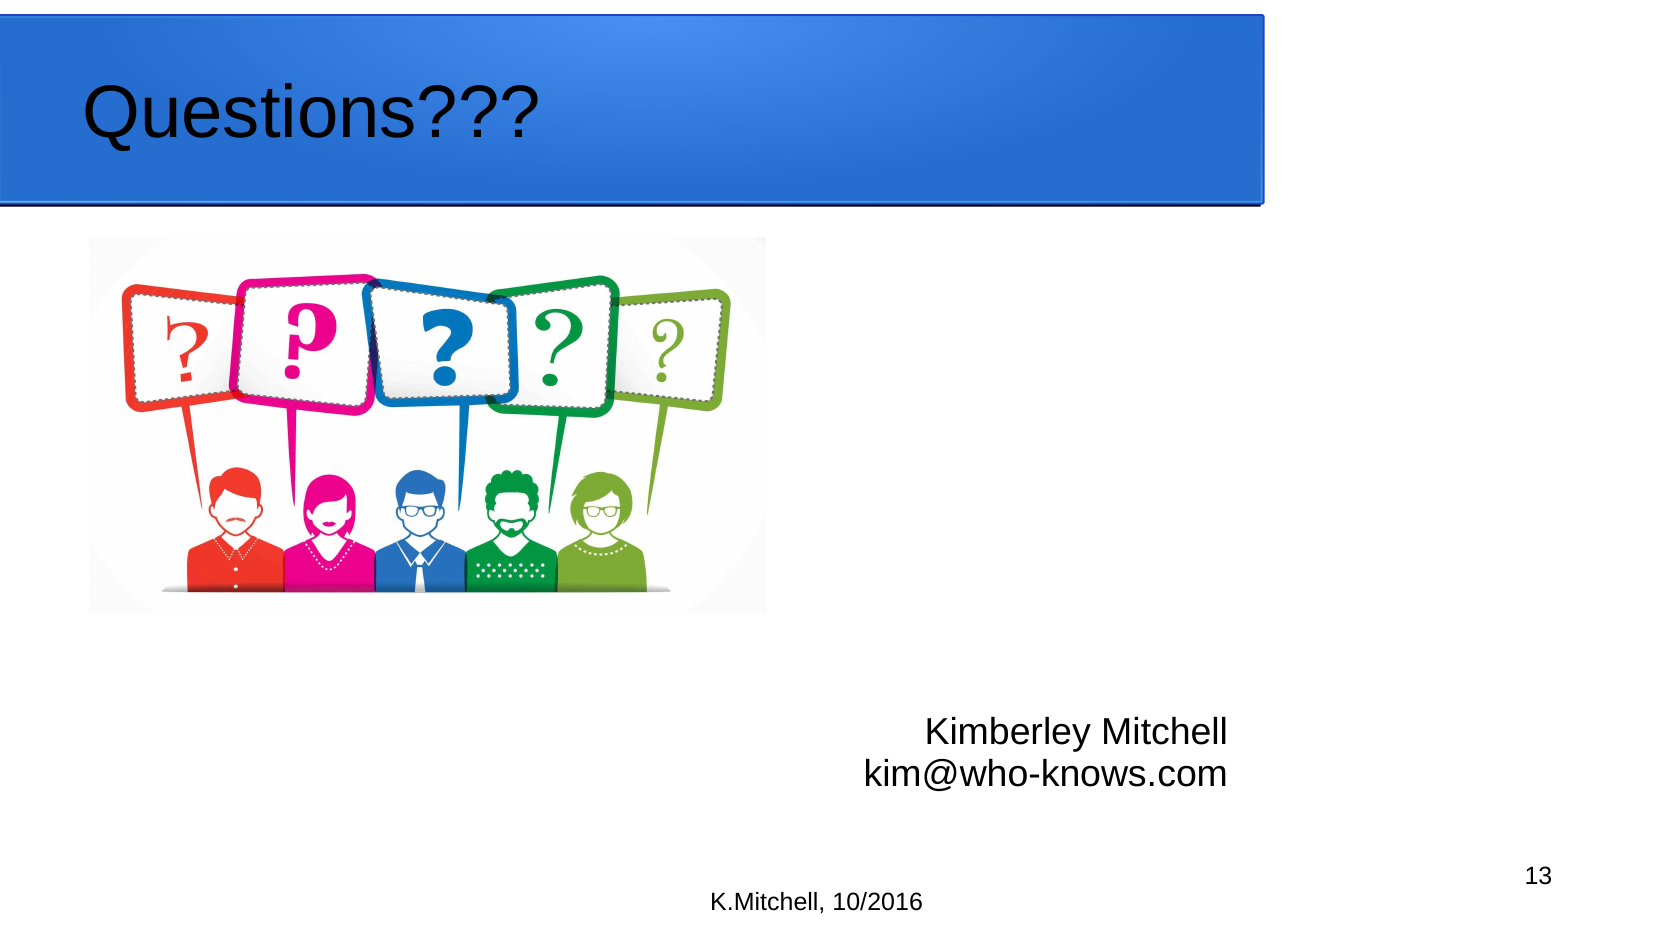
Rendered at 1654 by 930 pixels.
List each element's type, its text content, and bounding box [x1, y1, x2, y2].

text_box Kimberley Mitchell kim@who-knows.com [777, 703, 1243, 802]
title Questions??? [82, 35, 1234, 189]
picture [89, 237, 766, 613]
